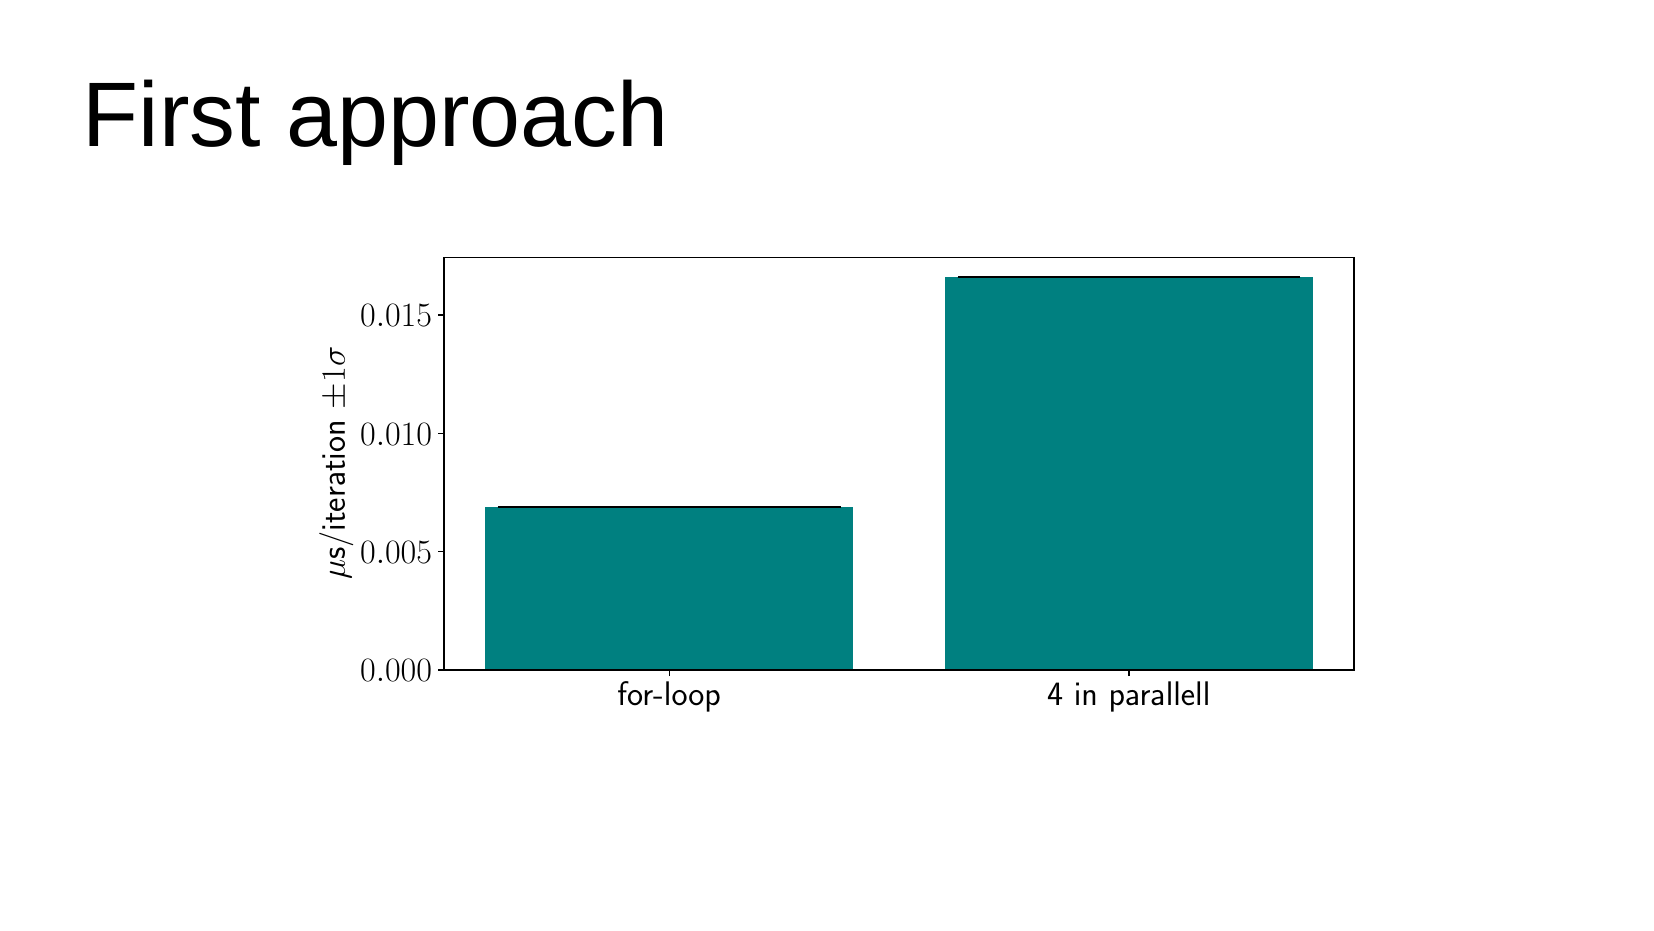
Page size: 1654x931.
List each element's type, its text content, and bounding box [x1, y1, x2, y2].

picture [257, 217, 1397, 758]
title First approach [82, 37, 1571, 193]
